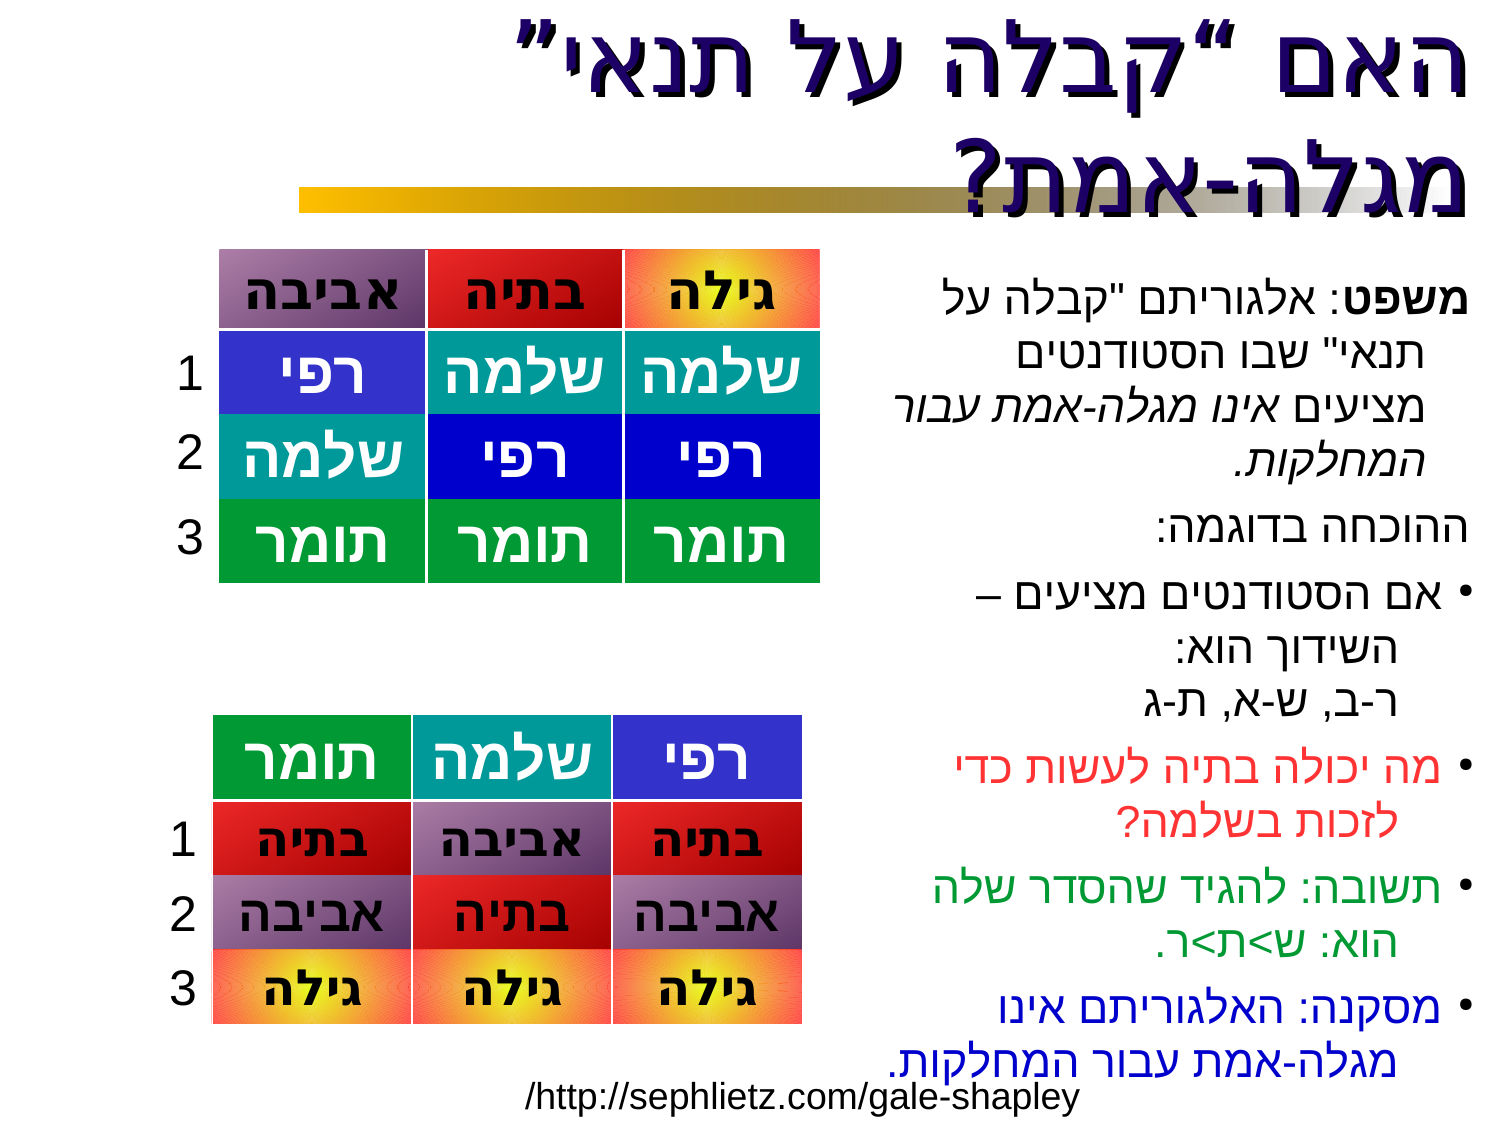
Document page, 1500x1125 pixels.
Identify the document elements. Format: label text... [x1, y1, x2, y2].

table_cell גילה [213, 950, 411, 1024]
list משפט: אלגוריתם "קבלה על תנאי" שבו הסטודנטים מציעים אינו מגלה-אמת עבור המחלקות. ההוכחה בדוגמה: אם הסטודנטים מציעים – השידוך הוא: ר-ב, ש-א, ת-ג מה יכולה בתיה לעשות כדי לזכות בשלמה? תשובה: להגיד שהסדר שלה הוא: ש>ת>ר. מסקנה: האלגוריתם אינו מגלה-אמת עבור המחלקות. [855, 262, 1486, 1096]
title האם “קבלה על תנאי” מגלה-אמת? [0, 37, 1486, 188]
table_cell תומר [219, 499, 425, 583]
table_header [157, 250, 219, 329]
table_cell 1 [157, 329, 219, 413]
table_cell 2 [162, 877, 212, 948]
table_header [162, 715, 212, 800]
table_cell רפי [625, 414, 820, 499]
table_cell תומר [428, 499, 622, 583]
table_cell אביבה [213, 875, 411, 950]
table_cell רפי [428, 414, 622, 499]
table_cell תומר [625, 499, 820, 583]
table_cell רפי [219, 331, 425, 414]
table_header בתיה [428, 250, 622, 328]
table_cell 2 [157, 415, 219, 487]
table_cell גילה [413, 950, 611, 1024]
table_cell שלמה [625, 331, 820, 414]
table_cell 3 [162, 951, 212, 1024]
table_cell בתיה [413, 875, 611, 950]
table_header תומר [213, 715, 411, 799]
table_cell אביבה [413, 802, 611, 875]
table_header רפי [613, 715, 802, 799]
table_header גילה [625, 250, 820, 328]
table_header שלמה [413, 715, 611, 799]
text_box http://sephlietz.com/gale-shapley/ [510, 1065, 1096, 1125]
table_cell בתיה [613, 802, 802, 875]
table_cell בתיה [213, 802, 411, 875]
table_header אביבה [219, 250, 425, 328]
table_cell 3 [157, 490, 219, 583]
table_cell שלמה [428, 331, 622, 414]
table_cell שלמה [219, 414, 425, 499]
table_cell אביבה [613, 875, 802, 950]
table_cell 1 [162, 801, 212, 874]
table_cell גילה [613, 950, 802, 1024]
